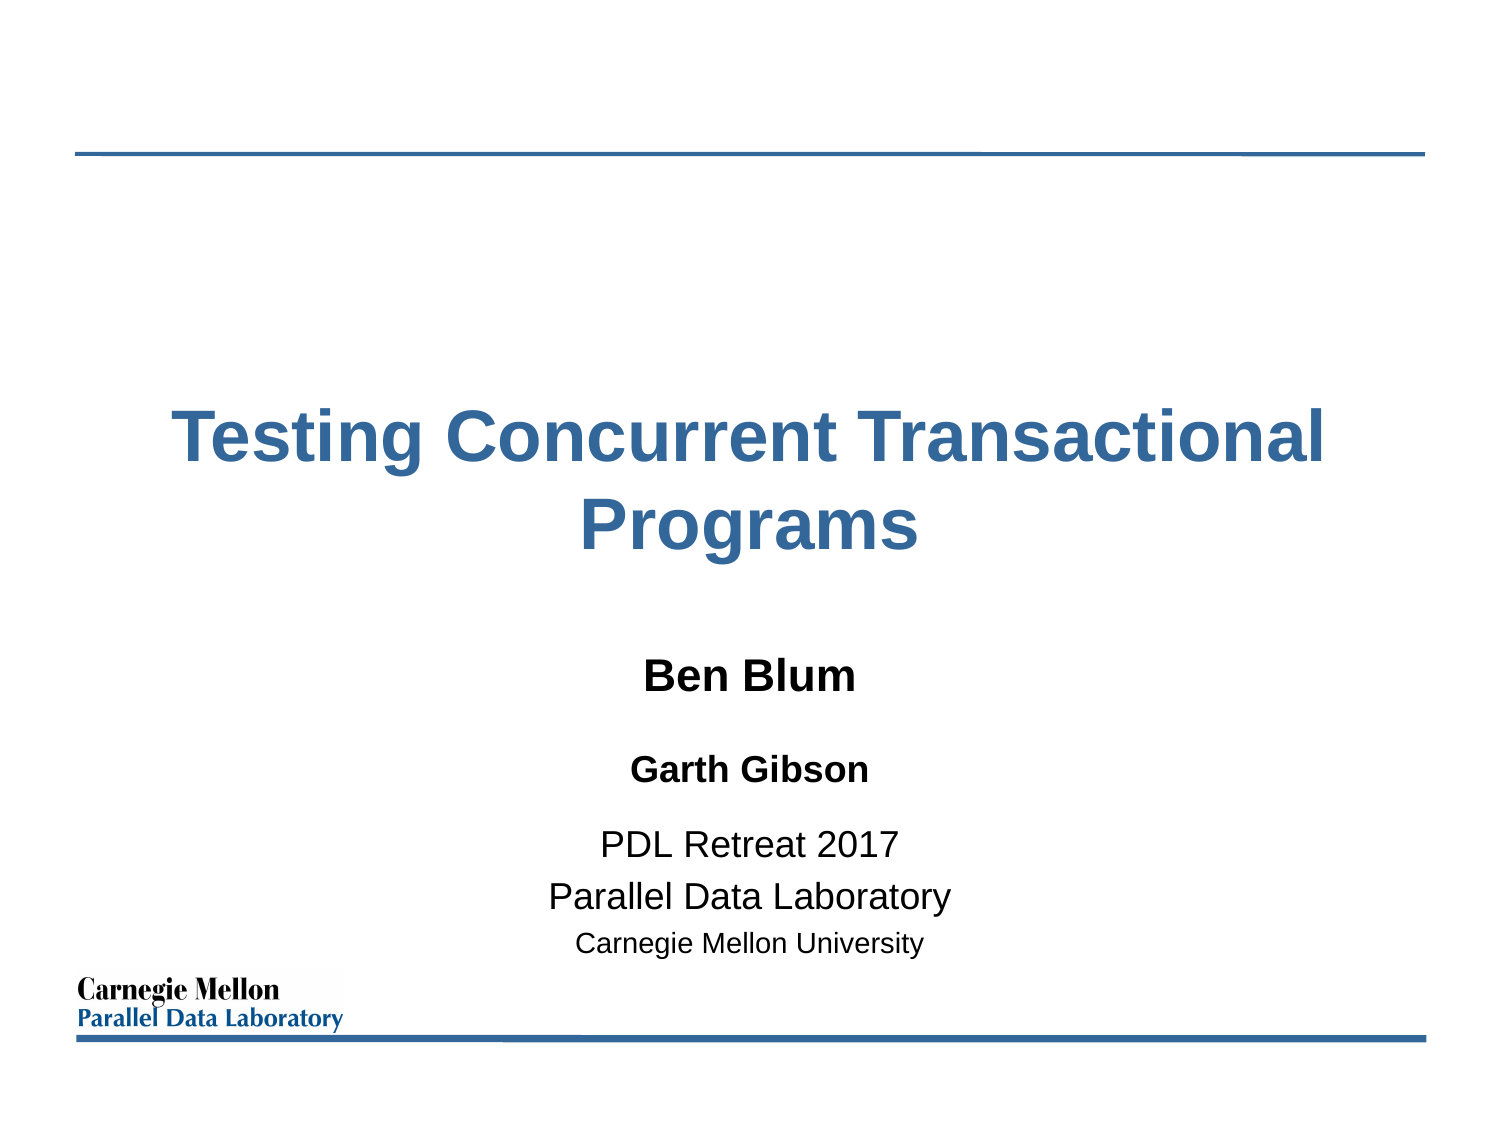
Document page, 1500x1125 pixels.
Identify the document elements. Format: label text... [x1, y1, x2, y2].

picture [77, 968, 343, 1033]
title Testing Concurrent Transactional Programs [112, 333, 1388, 619]
subtitle Ben Blum [225, 637, 1276, 708]
text_box Garth Gibson PDL Retreat 2017 Parallel Data Laboratory Carnegie Mellon University [300, 737, 1201, 1021]
